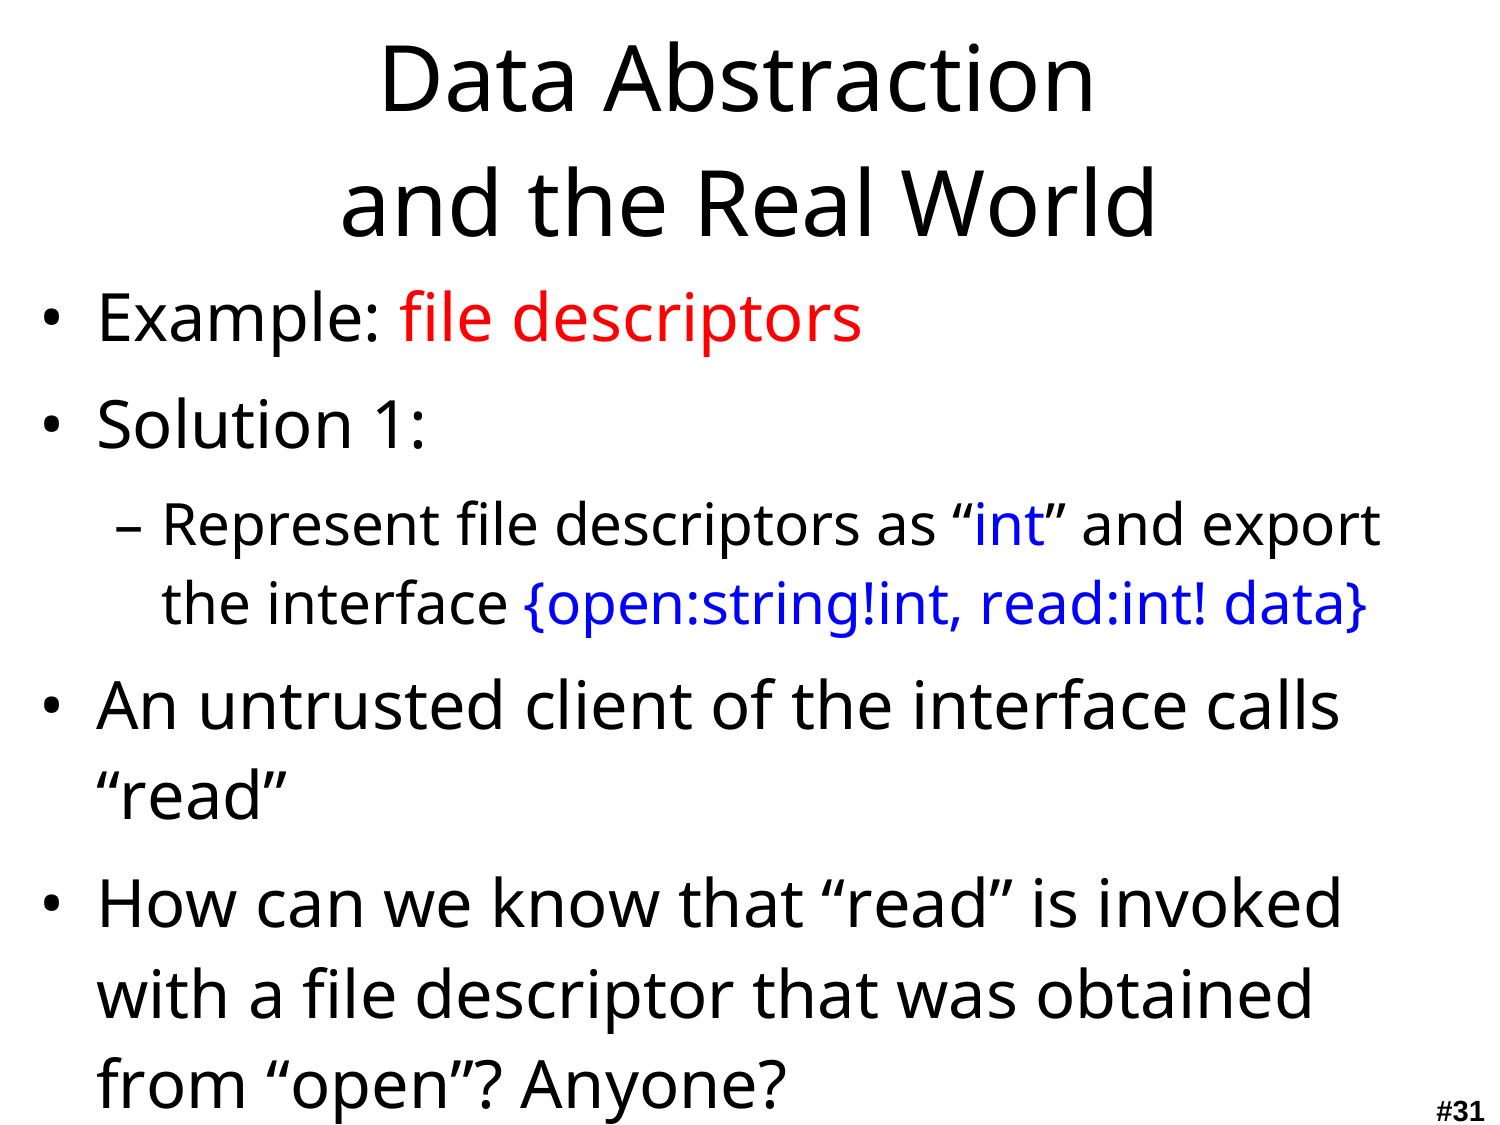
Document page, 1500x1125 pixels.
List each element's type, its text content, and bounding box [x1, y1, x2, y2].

title Data Abstraction and the Real World [24, 24, 1476, 254]
list Example: file descriptors Solution 1: Represent file descriptors as “int” and export the interface {open:string!int, read:int! data} An untrusted client of the interface calls “read” How can we know that “read” is invoked with a file descriptor that was obtained from “open”? Anyone? [24, 262, 1476, 1101]
